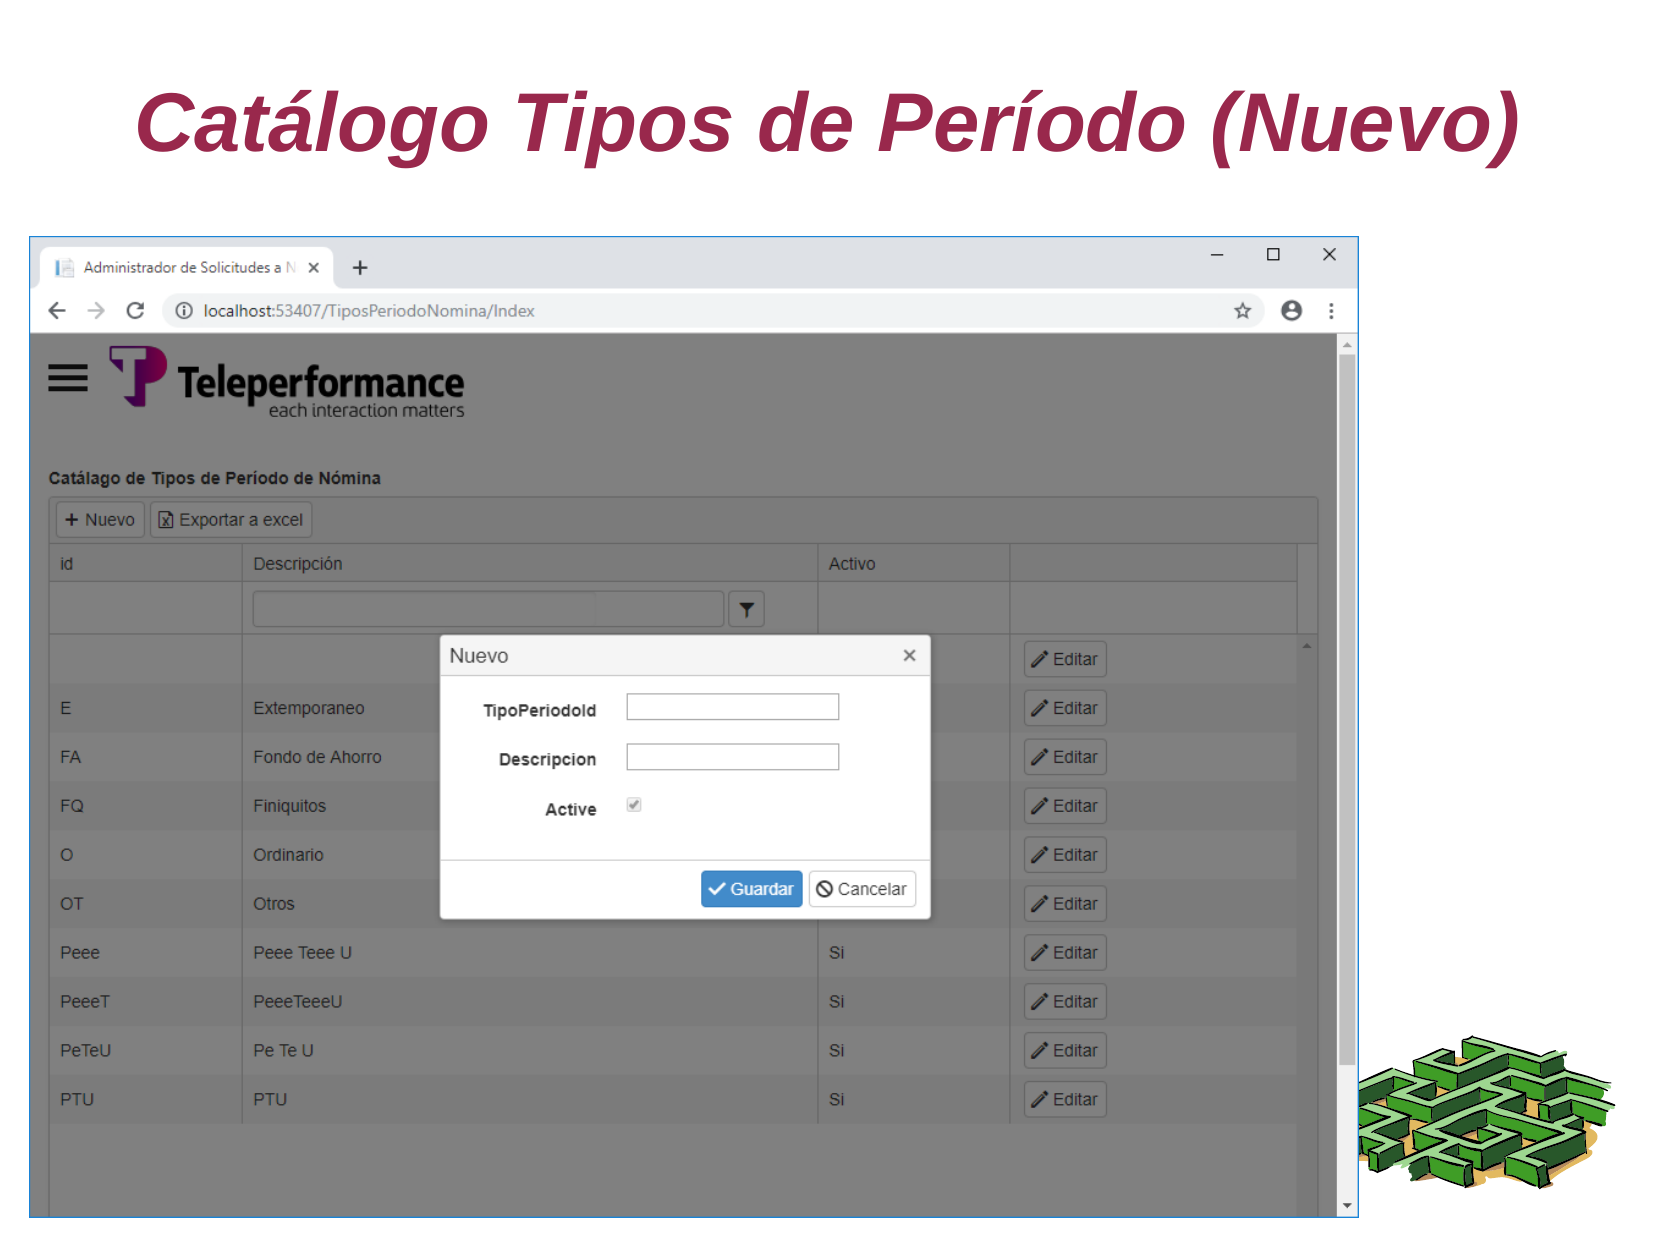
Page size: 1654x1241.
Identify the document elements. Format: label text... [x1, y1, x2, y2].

picture [29, 236, 1359, 1218]
title Catálogo Tipos de Período (Nuevo) [121, 19, 1534, 227]
